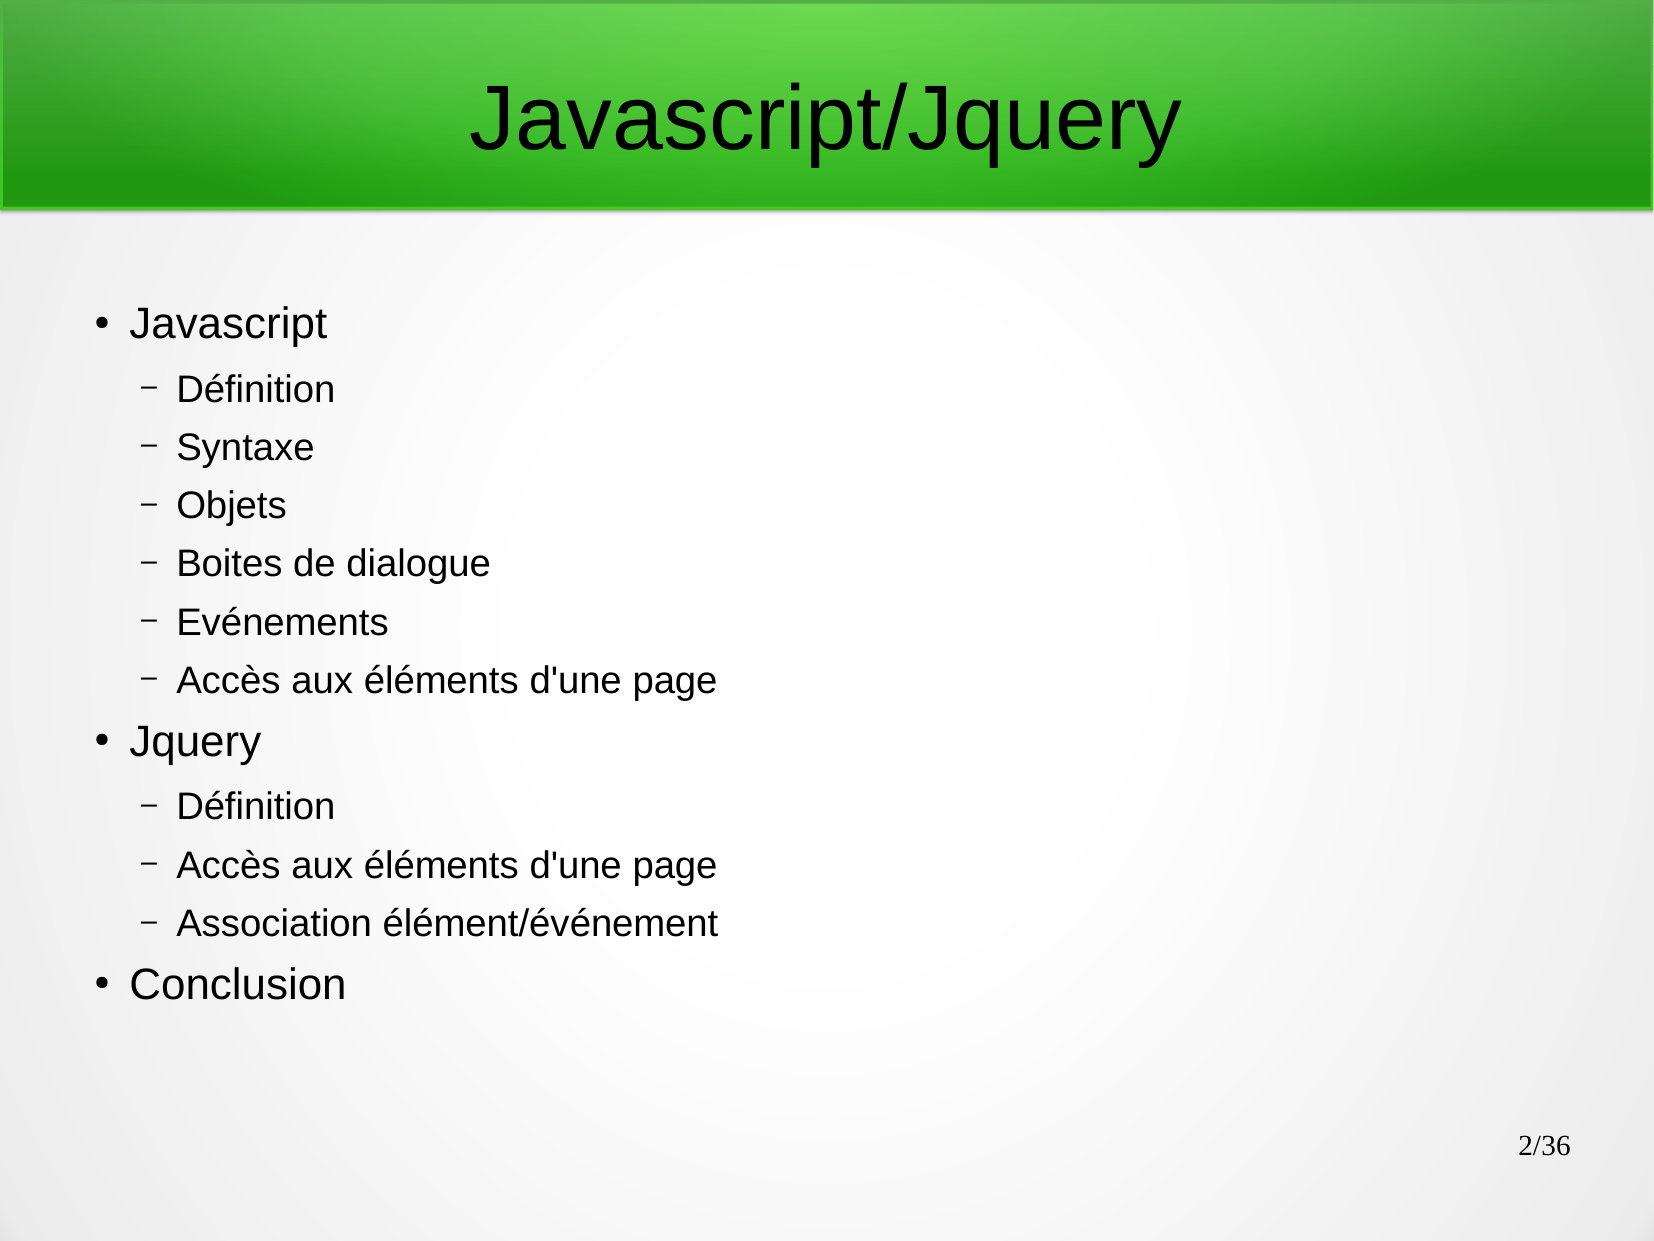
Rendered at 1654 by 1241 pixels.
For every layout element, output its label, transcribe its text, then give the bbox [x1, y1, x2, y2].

title Javascript/Jquery [82, 47, 1571, 189]
list Javascript Définition Syntaxe Objets Boites de dialogue Evénements Accès aux éléments d'une page Jquery Définition Accès aux éléments d'une page Association élément/événement Conclusion [82, 299, 1571, 1019]
